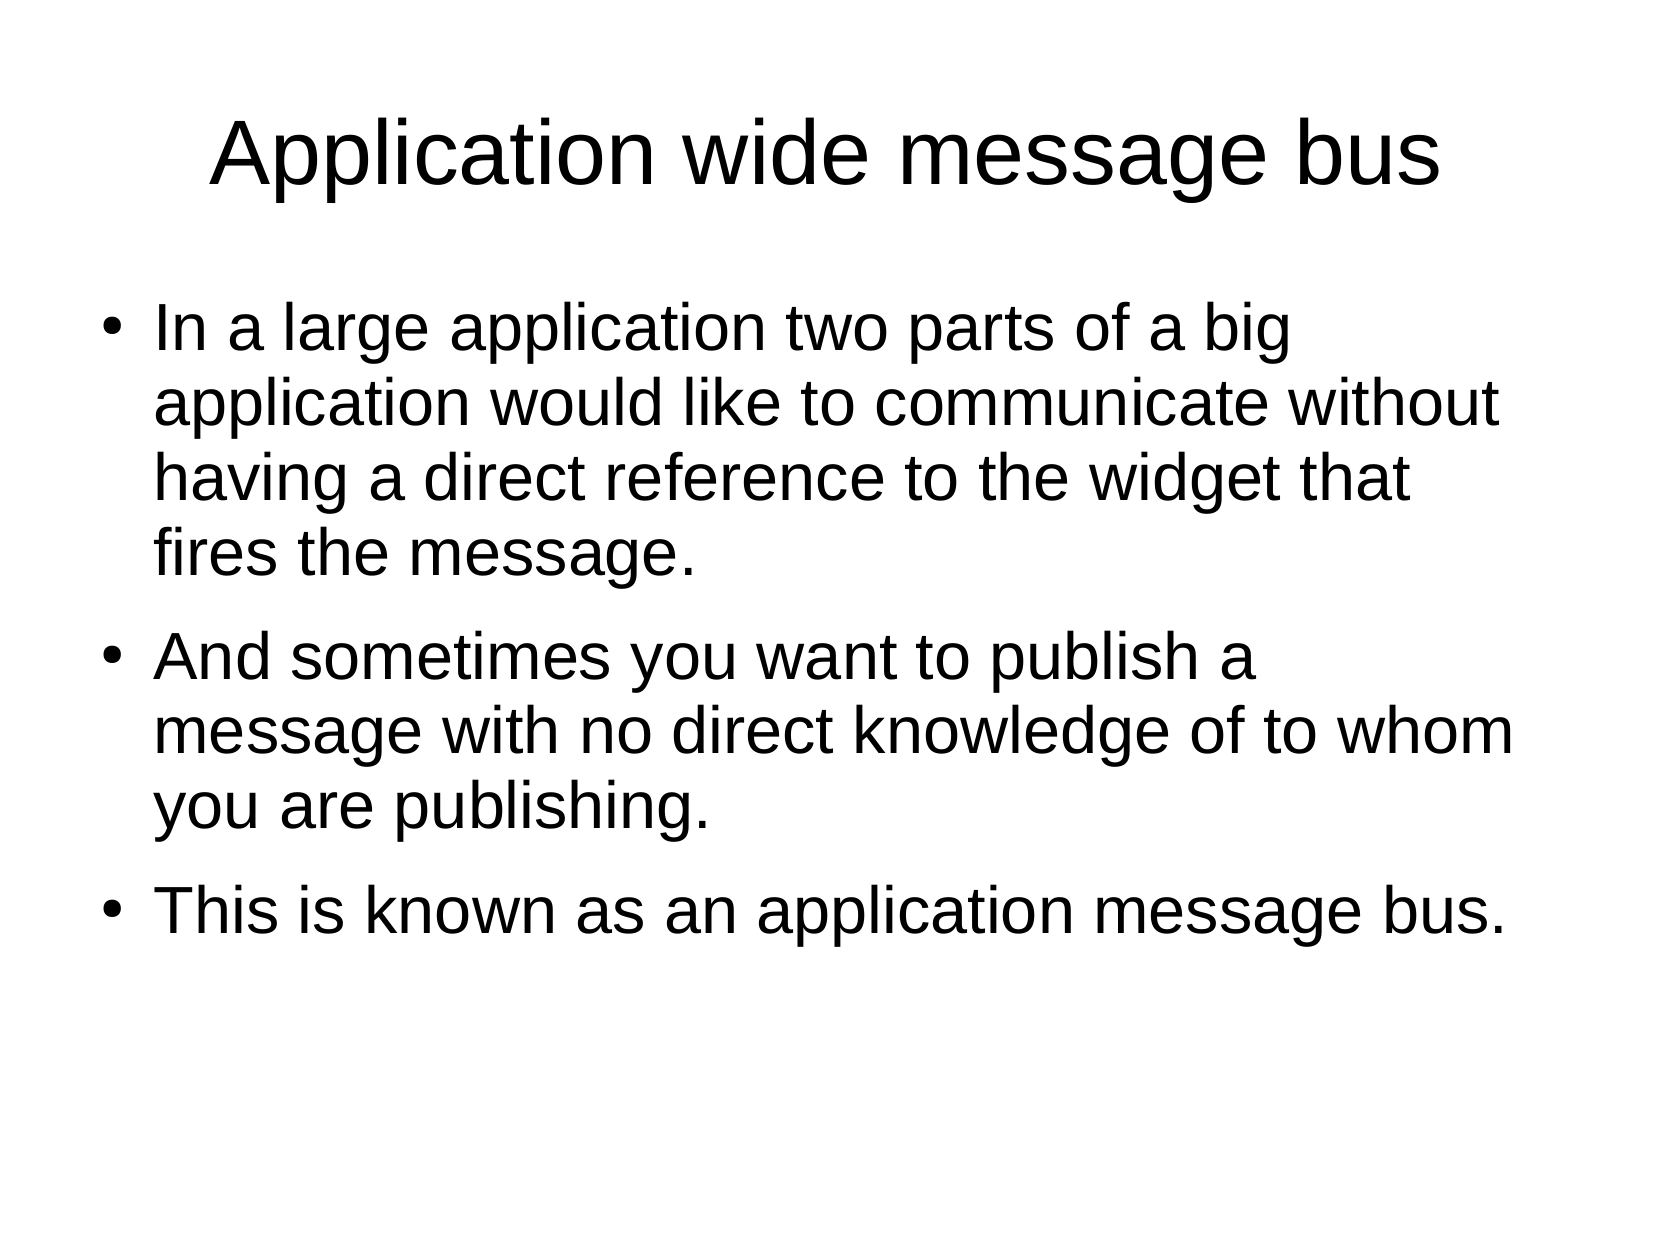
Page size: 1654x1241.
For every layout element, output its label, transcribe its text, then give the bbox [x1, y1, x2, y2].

list In a large application two parts of a big application would like to communicate without having a direct reference to the widget that fires the message. And sometimes you want to publish a message with no direct knowledge of to whom you are publishing. This is known as an application message bus. [82, 290, 1538, 1010]
title Application wide message bus [82, 49, 1571, 257]
